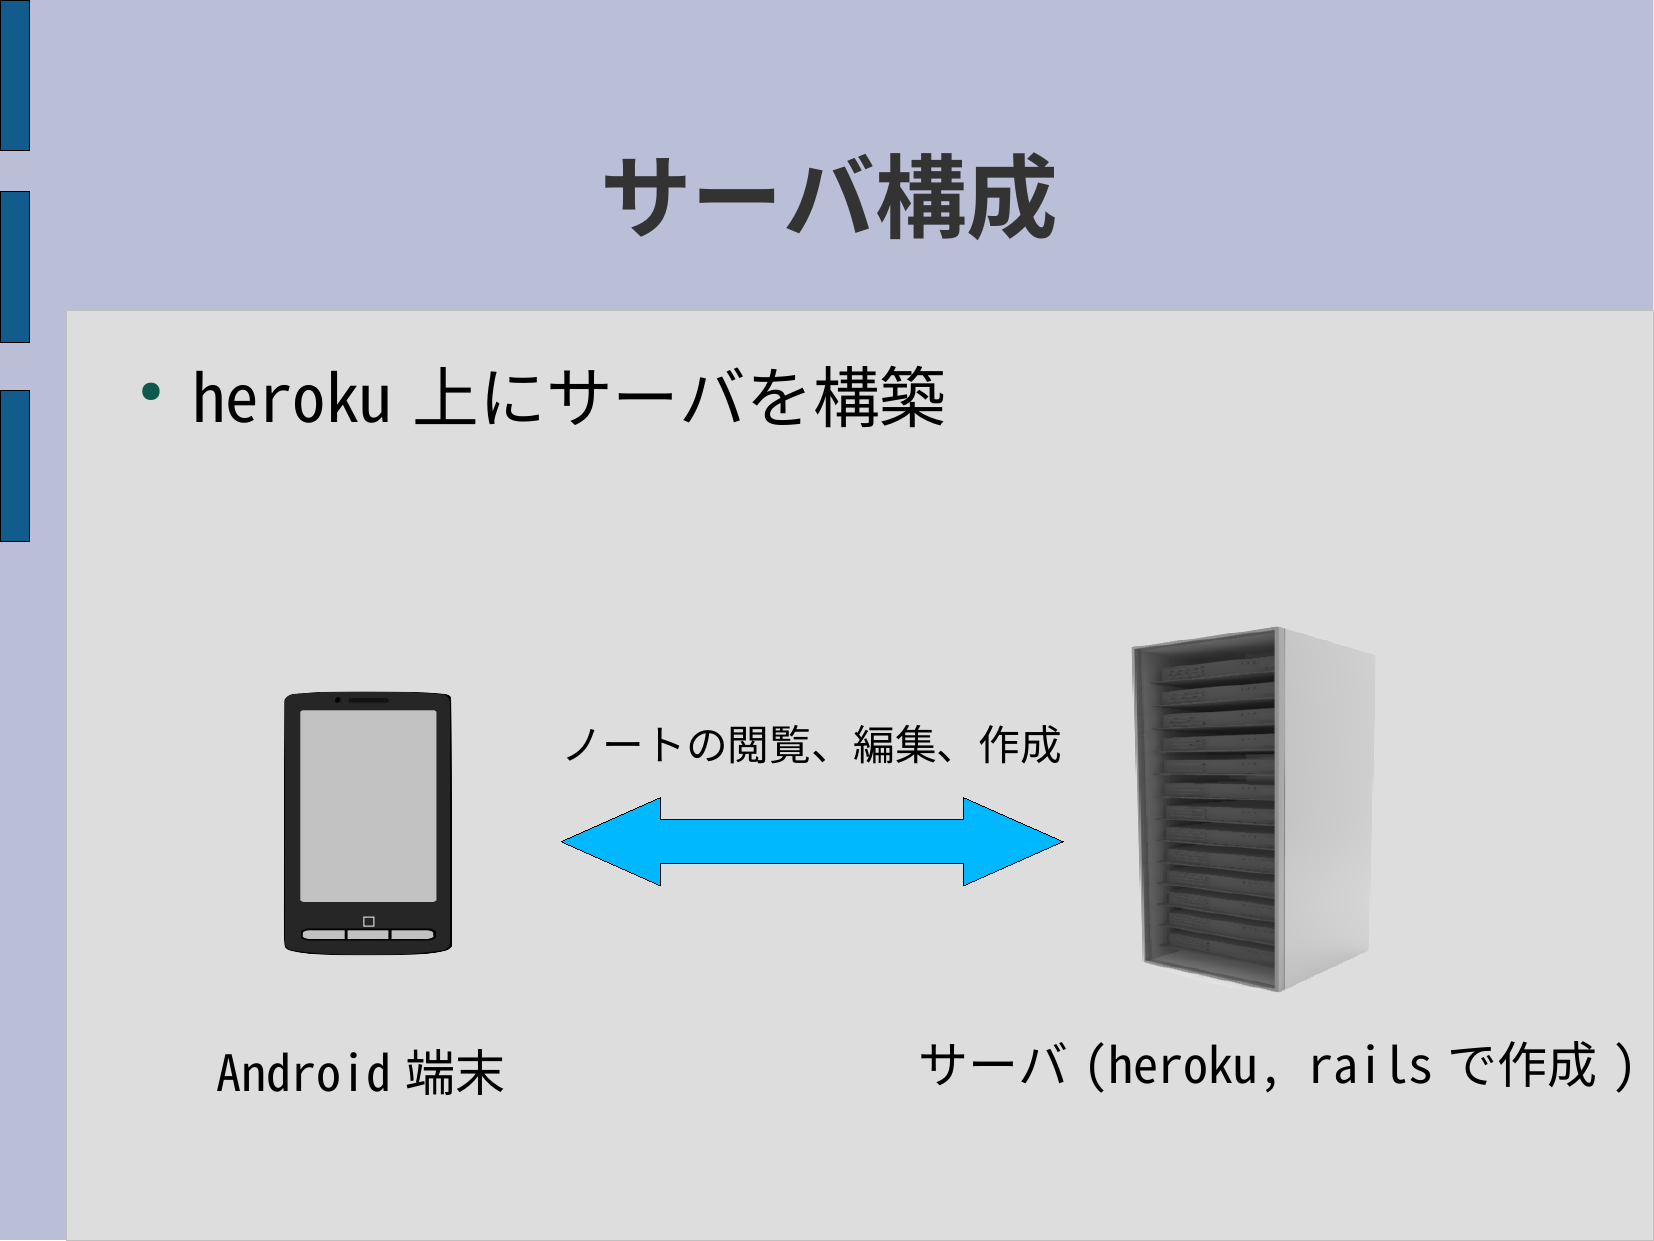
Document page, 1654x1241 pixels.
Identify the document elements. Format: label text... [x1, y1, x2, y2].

picture [177, 649, 558, 1009]
text_box Android端末 [215, 1033, 502, 1101]
text_box [561, 797, 1064, 886]
text_box サーバ(heroku, railsで作成) [918, 1025, 1565, 1093]
picture [932, 599, 1625, 1034]
text_box ノートの閲覧、編集、作成 [561, 711, 1062, 768]
list heroku上にサーバを構築 [121, 344, 1534, 1127]
title サーバ構成 [123, 88, 1536, 296]
